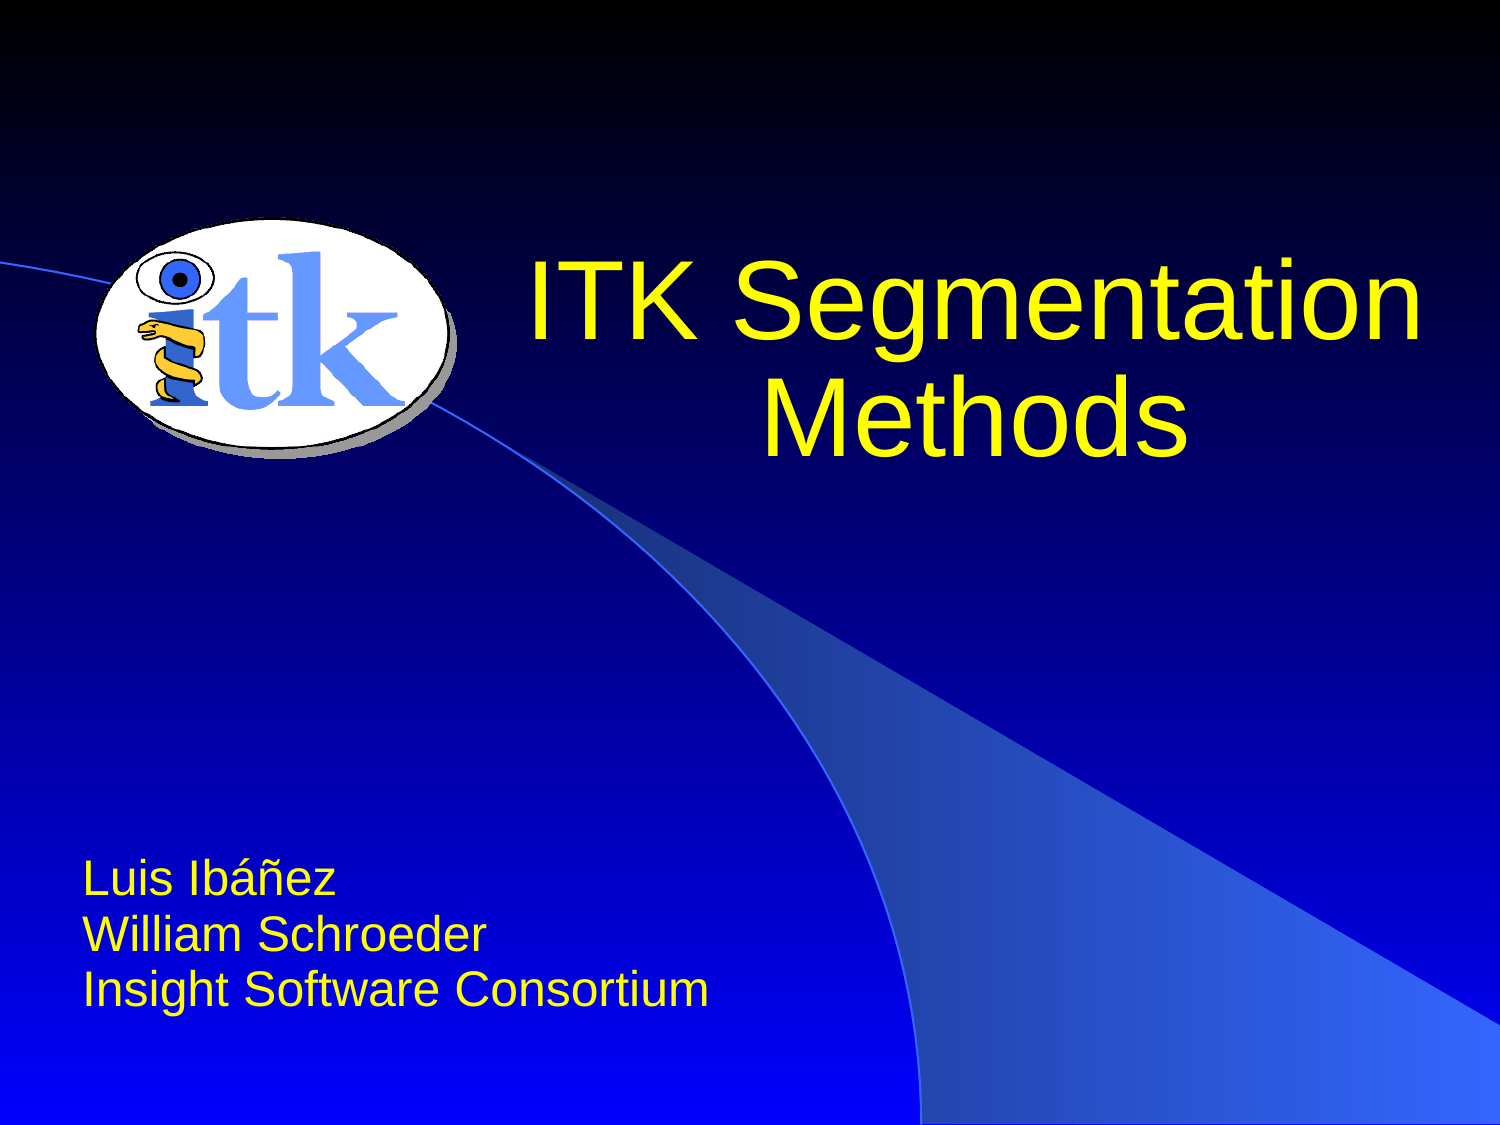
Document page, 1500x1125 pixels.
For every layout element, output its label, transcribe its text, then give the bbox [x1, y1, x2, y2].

text_box Luis Ibáñez William Schroeder Insight Software Consortium [66, 846, 782, 1025]
title ITK Segmentation Methods [487, 124, 1463, 488]
picture [75, 212, 461, 463]
